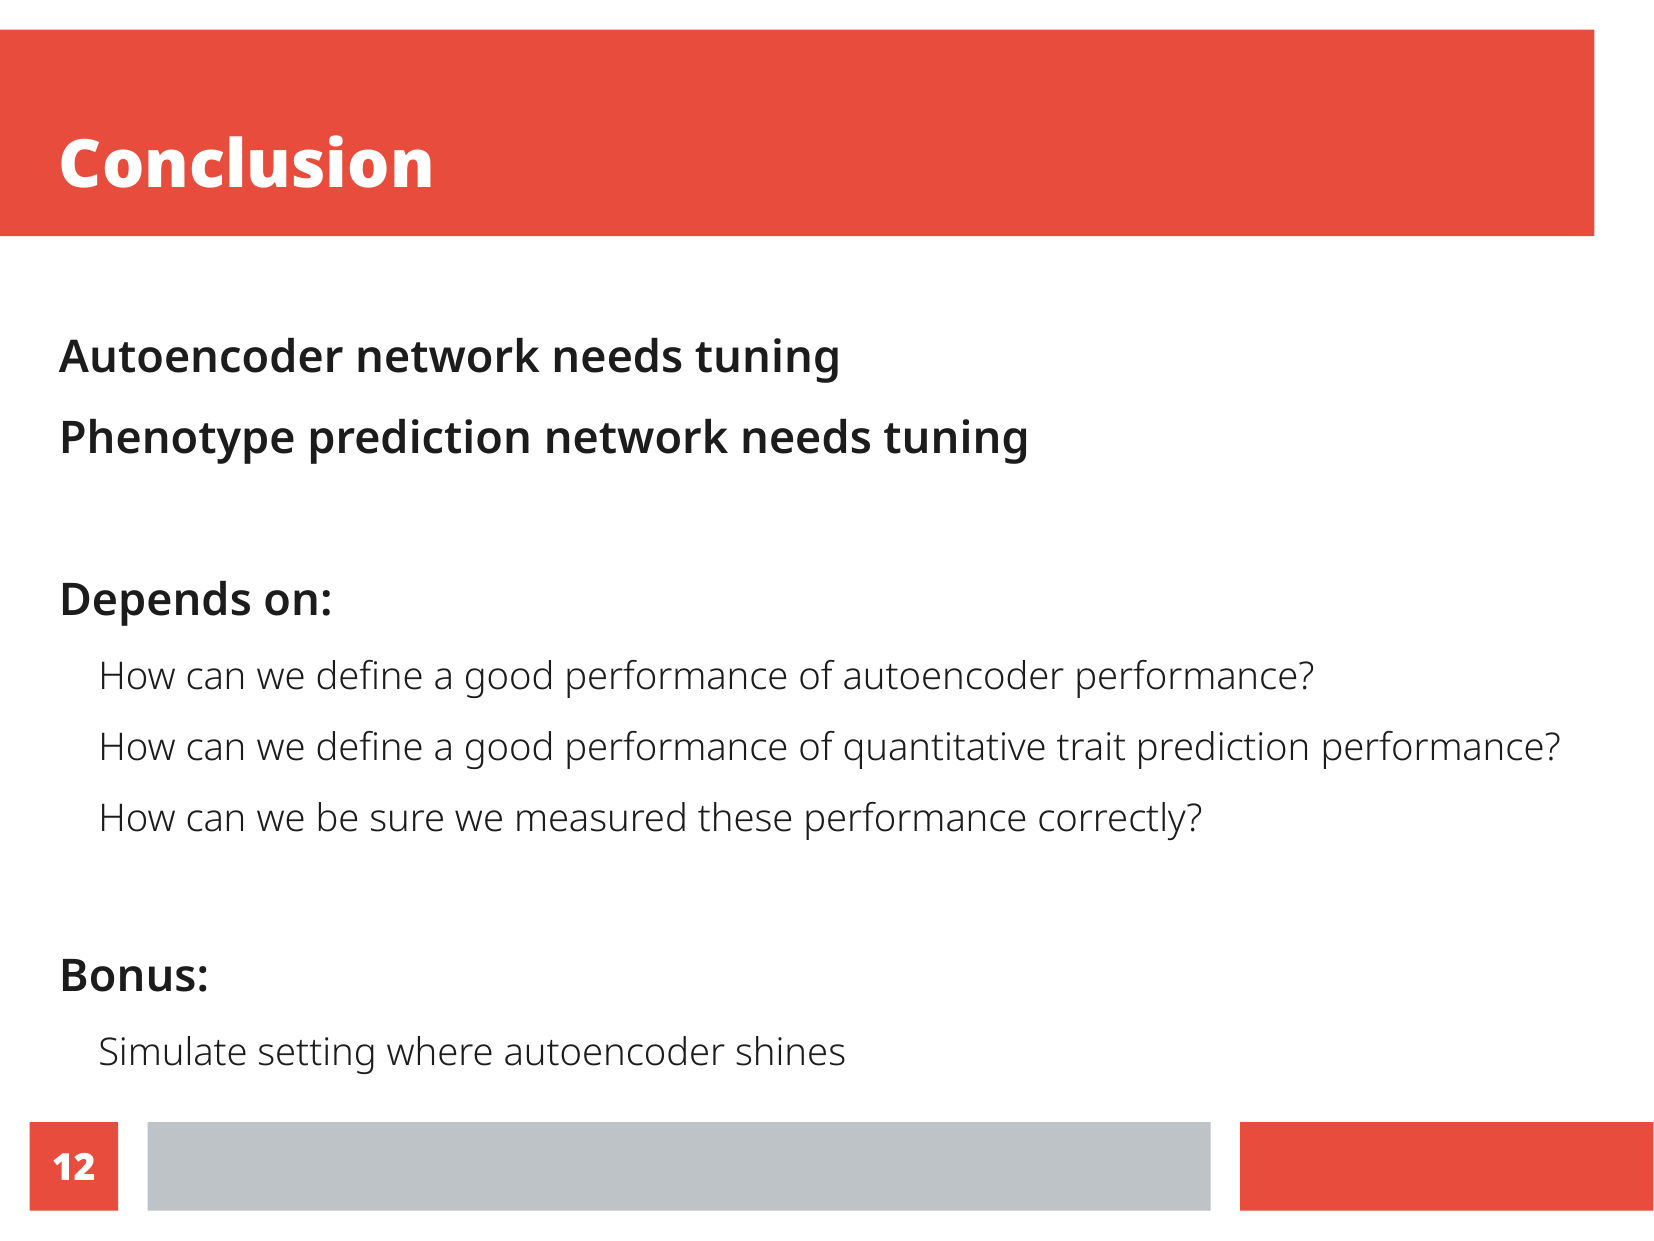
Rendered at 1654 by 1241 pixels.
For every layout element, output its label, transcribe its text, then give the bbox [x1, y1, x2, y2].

list Autoencoder network needs tuning Phenotype prediction network needs tuning Depends on: How can we define a good performance of autoencoder performance? How can we define a good performance of quantitative trait prediction performance? How can we be sure we measured these performance correctly? Bonus: Simulate setting where autoencoder shines [59, 324, 1565, 1093]
title Conclusion [59, 59, 1595, 207]
